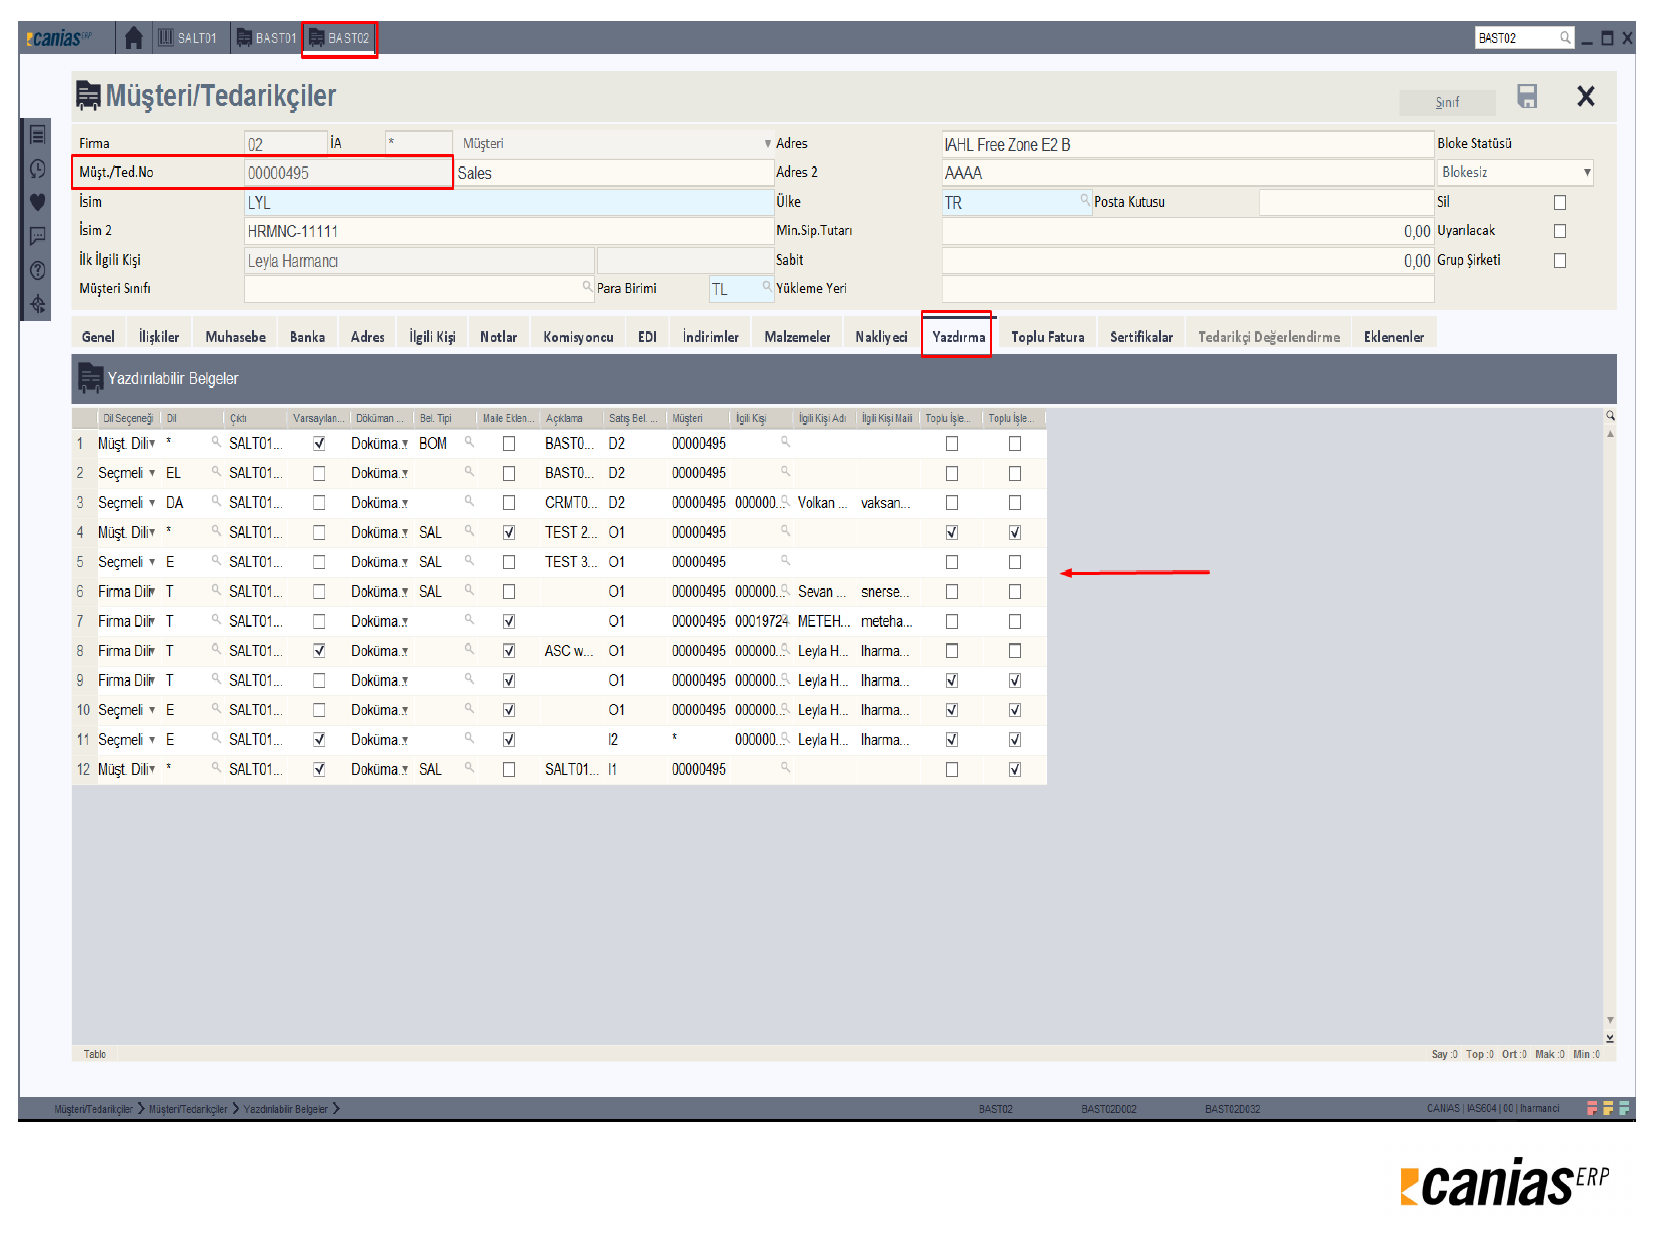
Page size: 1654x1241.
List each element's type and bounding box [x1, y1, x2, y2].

picture [1375, 1139, 1635, 1223]
picture [18, 21, 1636, 1123]
